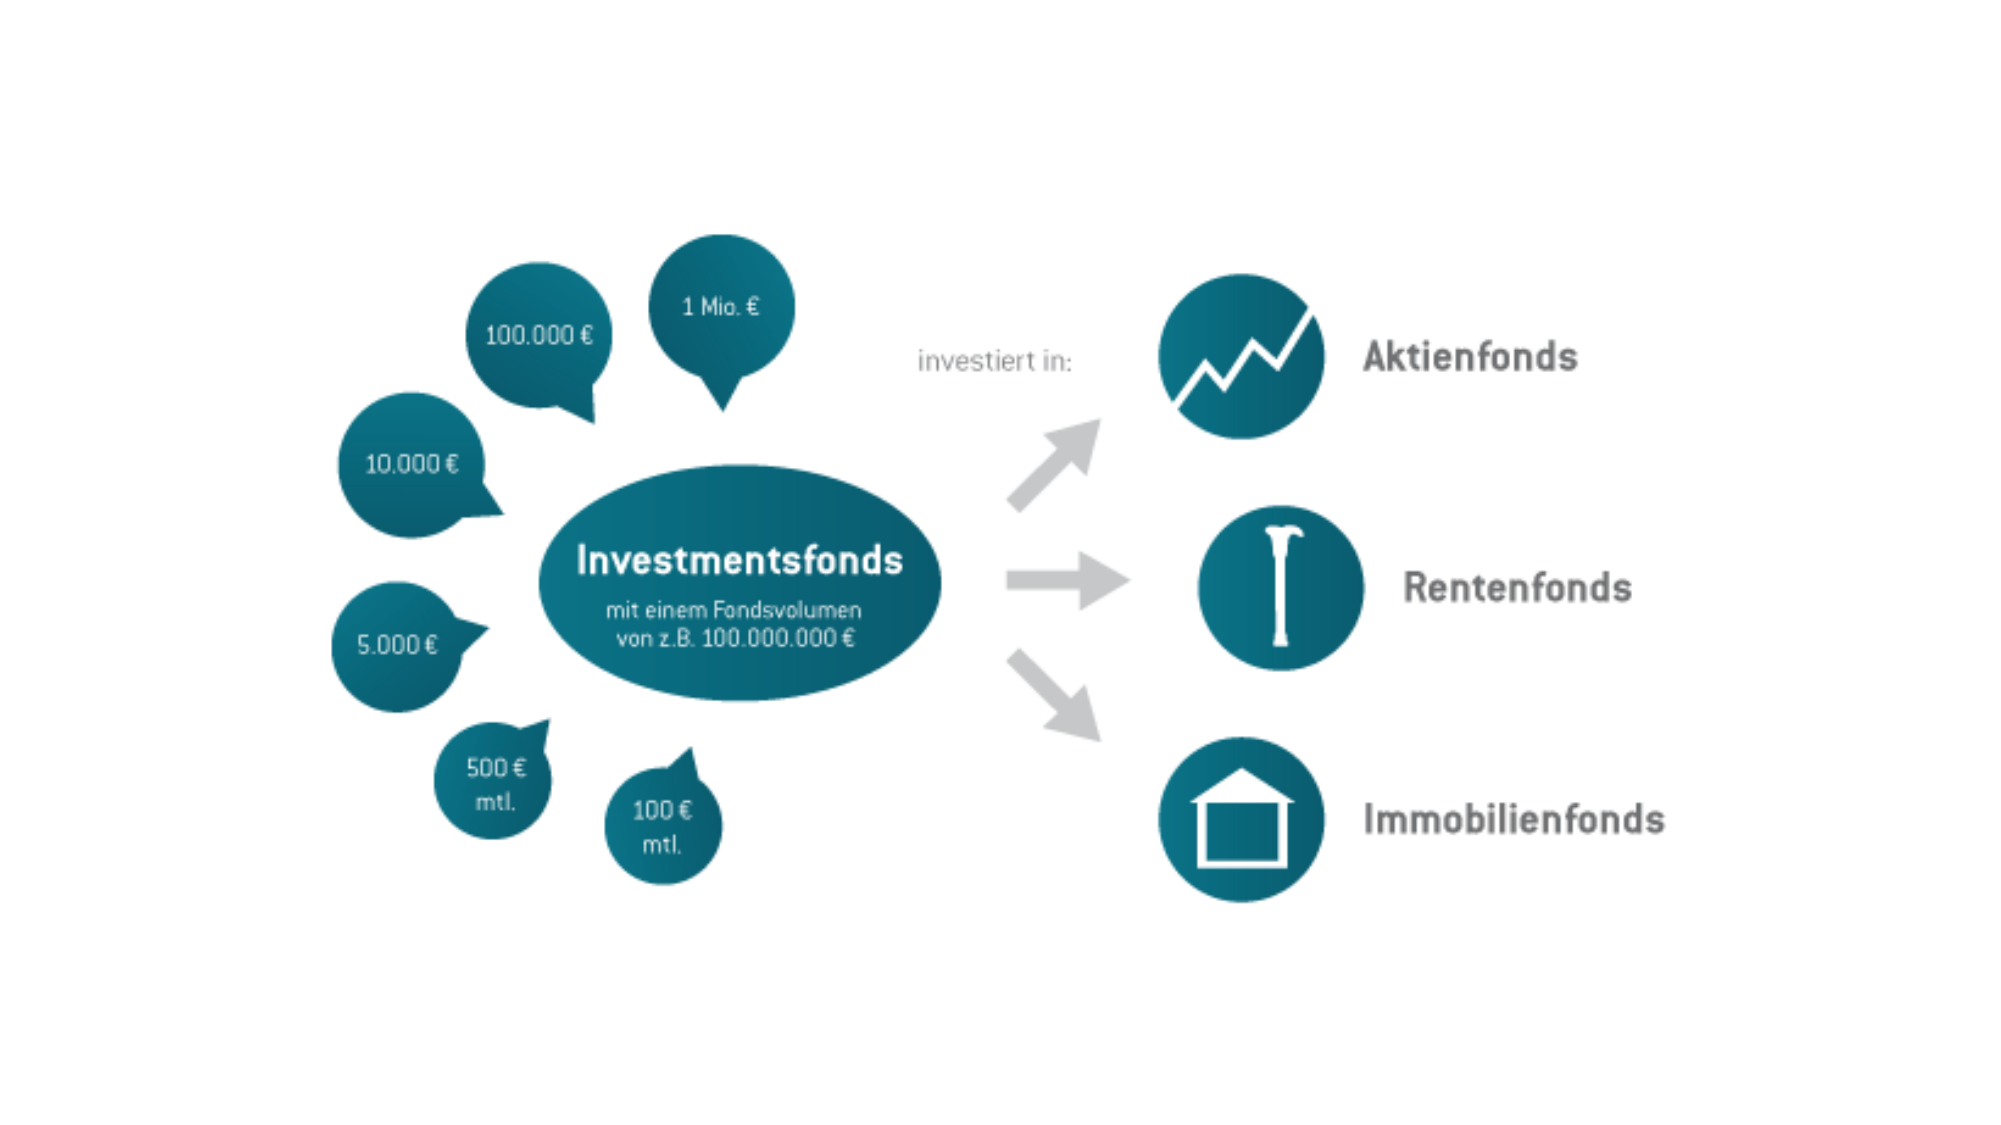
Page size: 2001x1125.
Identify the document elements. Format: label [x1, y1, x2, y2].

picture [330, 111, 1671, 984]
